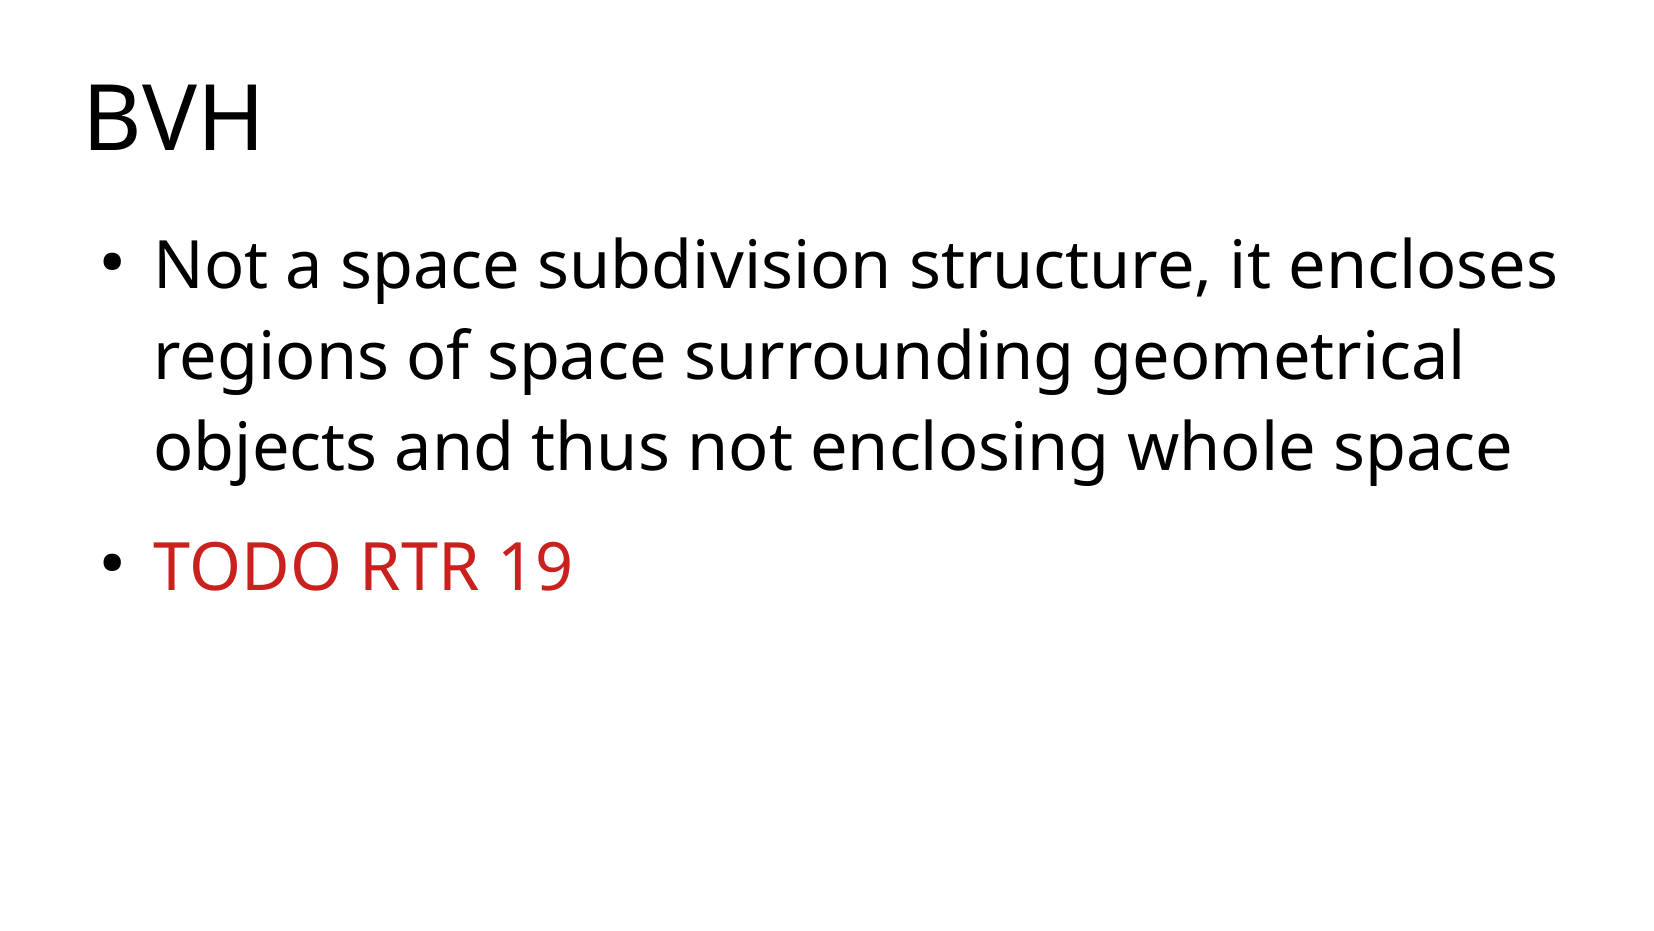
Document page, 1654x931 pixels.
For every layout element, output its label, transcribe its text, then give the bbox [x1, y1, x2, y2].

title BVH [82, 37, 1571, 193]
list Not a space subdivision structure, it encloses regions of space surrounding geometrical objects and thus not enclosing whole space TODO RTR 19 [82, 217, 1571, 758]
